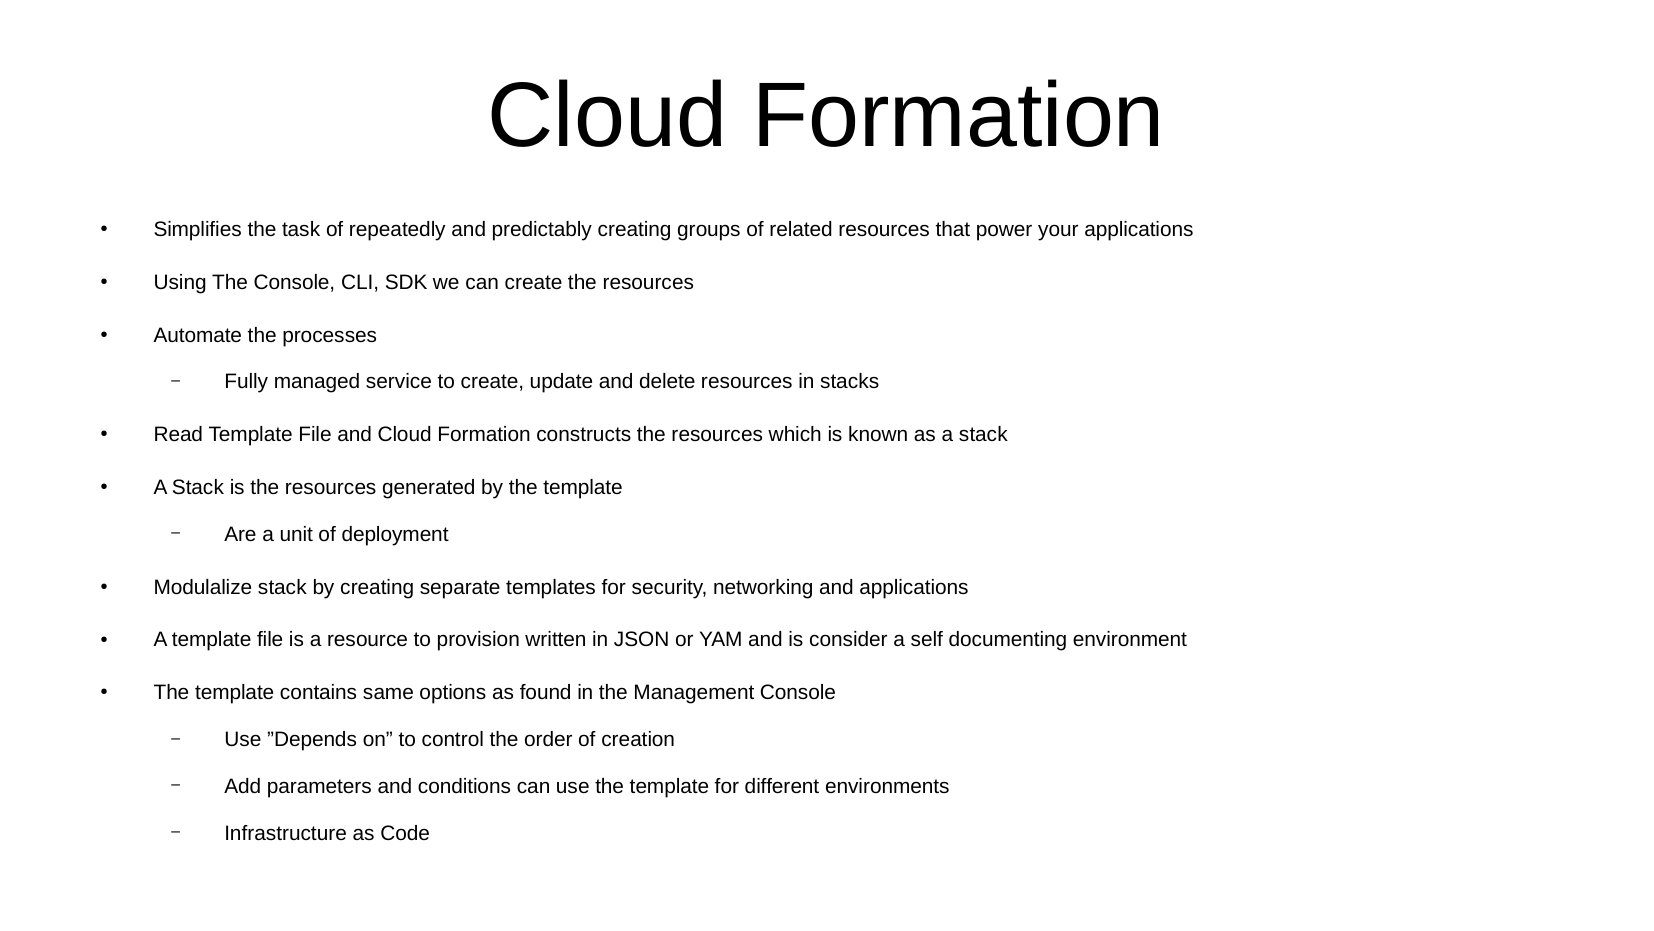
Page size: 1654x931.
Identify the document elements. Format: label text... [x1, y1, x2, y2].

list Simplifies the task of repeatedly and predictably creating groups of related resources that power your applications Using The Console, CLI, SDK we can create the resources Automate the processes Fully managed service to create, update and delete resources in stacks Read Template File and Cloud Formation constructs the resources which is known as a stack A Stack is the resources generated by the template Are a unit of deployment Modulalize stack by creating separate templates for security, networking and applications A template file is a resource to provision written in JSON or YAM and is consider a self documenting environment The template contains same options as found in the Management Console Use ”Depends on” to control the order of creation Add parameters and conditions can use the template for different environments Infrastructure as Code [82, 217, 1621, 916]
title Cloud Formation [82, 37, 1571, 193]
